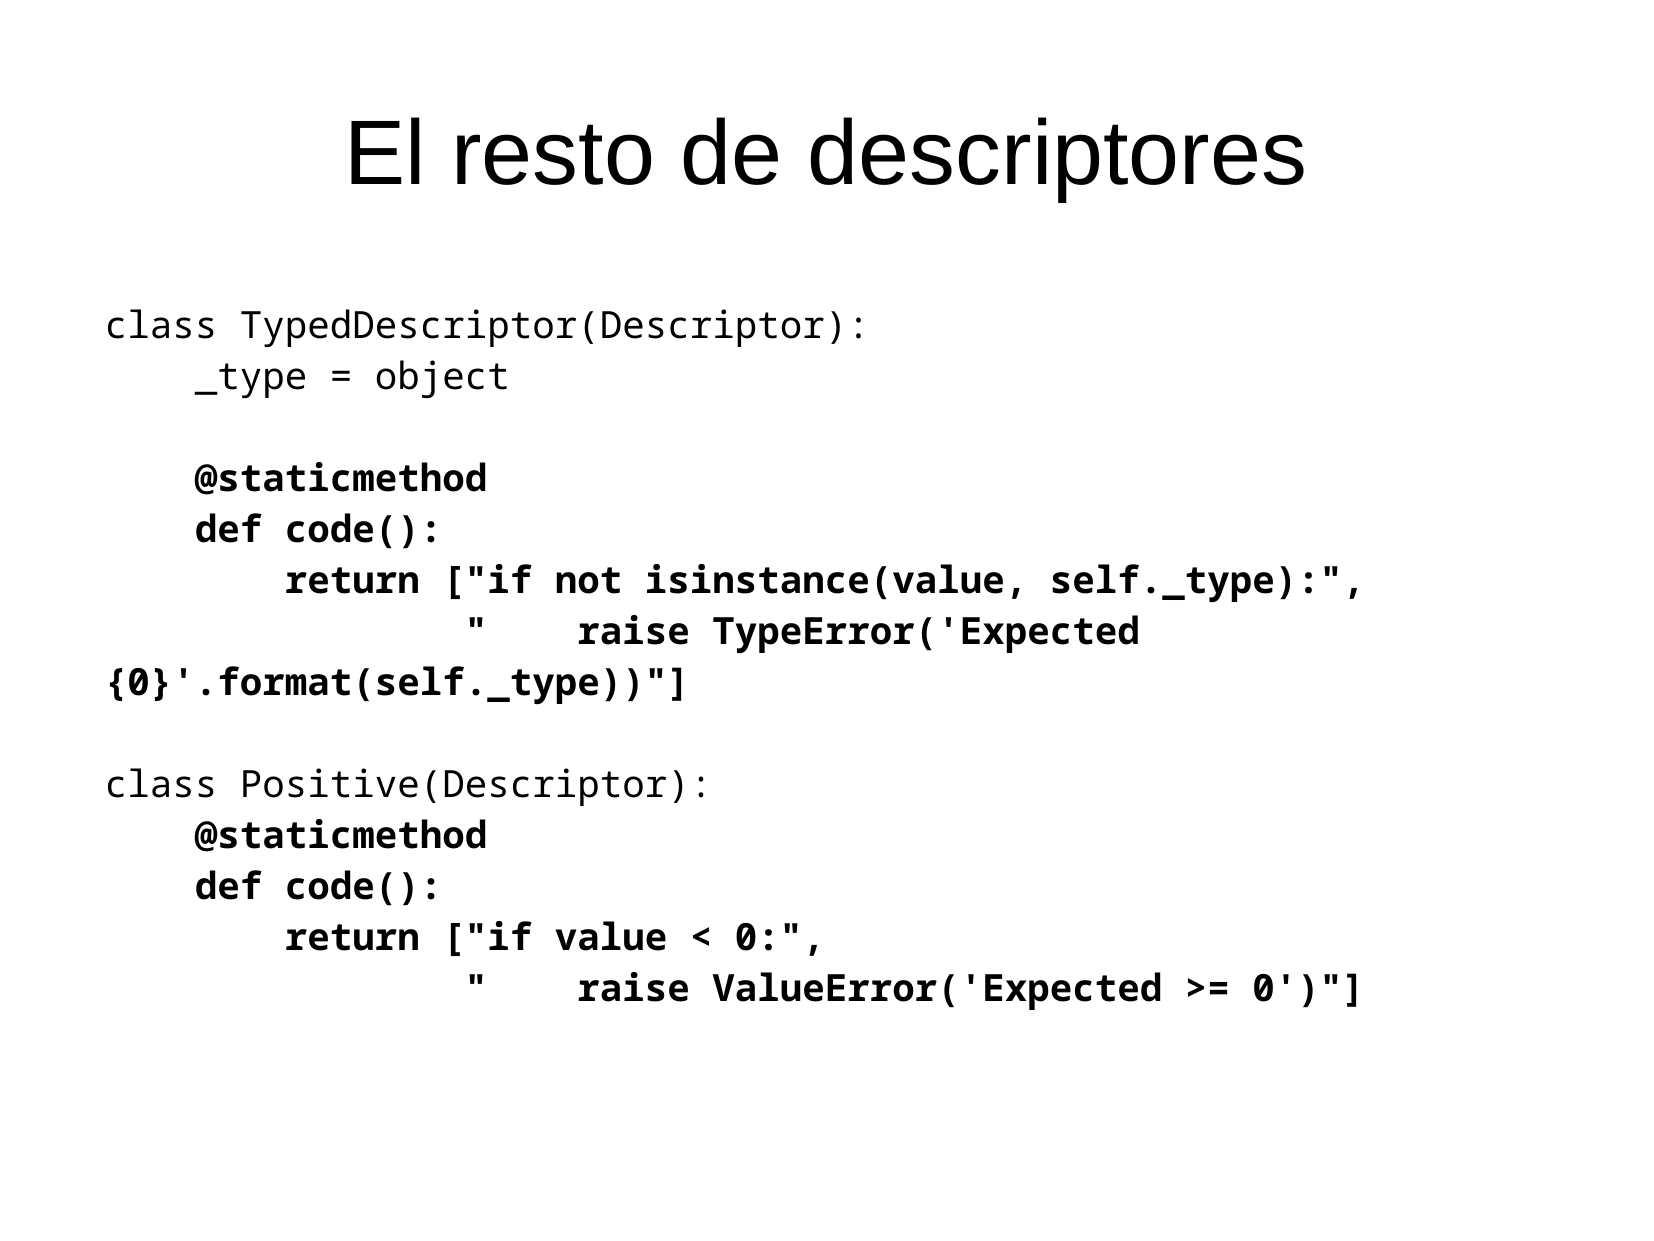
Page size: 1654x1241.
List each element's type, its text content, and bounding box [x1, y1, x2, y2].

text_box class TypedDescriptor(Descriptor): _type = object @staticmethod def code(): return ["if not isinstance(value, self._type):", " raise TypeError('Expected {0}'.format(self._type))"] class Positive(Descriptor): @staticmethod def code(): return ["if value < 0:", " raise ValueError('Expected >= 0')"] [90, 240, 1621, 885]
title El resto de descriptores [82, 49, 1571, 257]
